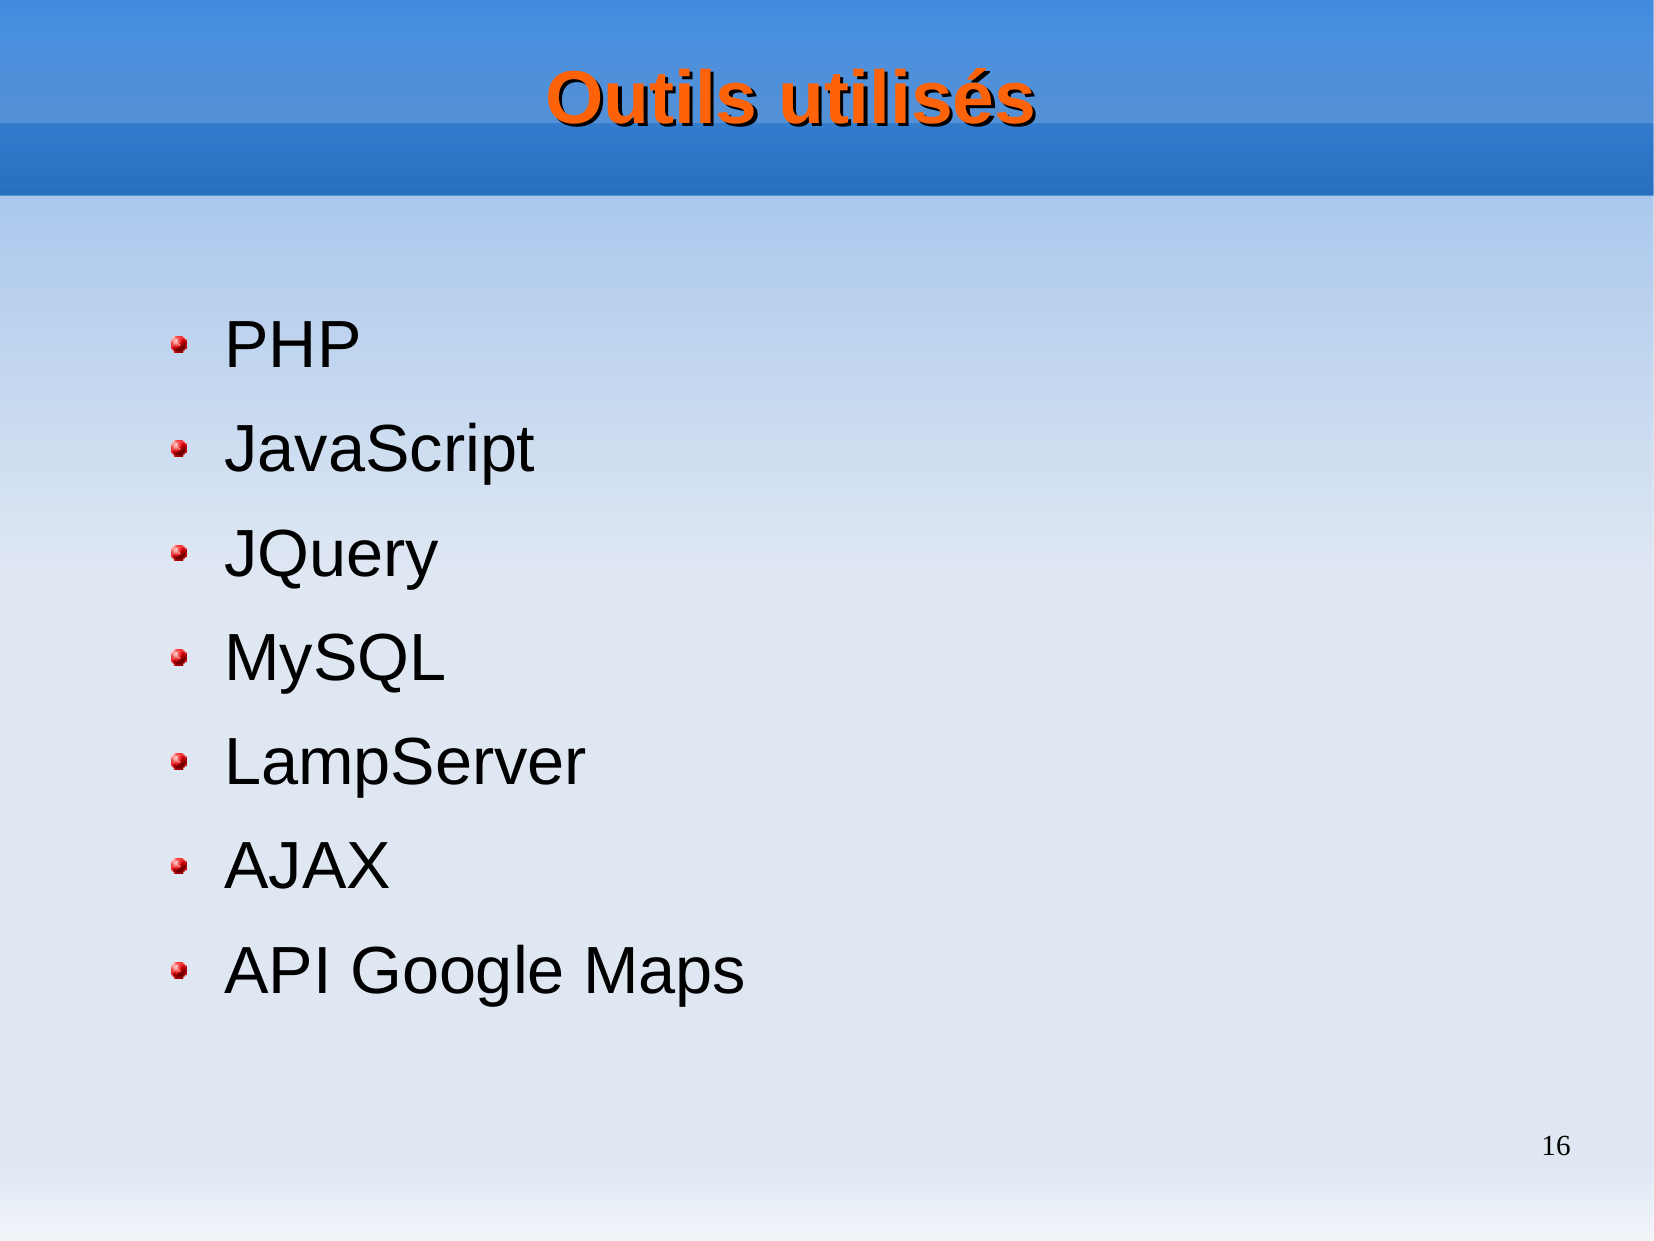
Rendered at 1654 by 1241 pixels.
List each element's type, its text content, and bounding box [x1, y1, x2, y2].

list PHP JavaScript JQuery MySQL LampServer AJAX API Google Maps [153, 307, 1512, 1062]
title Outils utilisés [224, 17, 1359, 178]
picture [0, 0, 1654, 1241]
